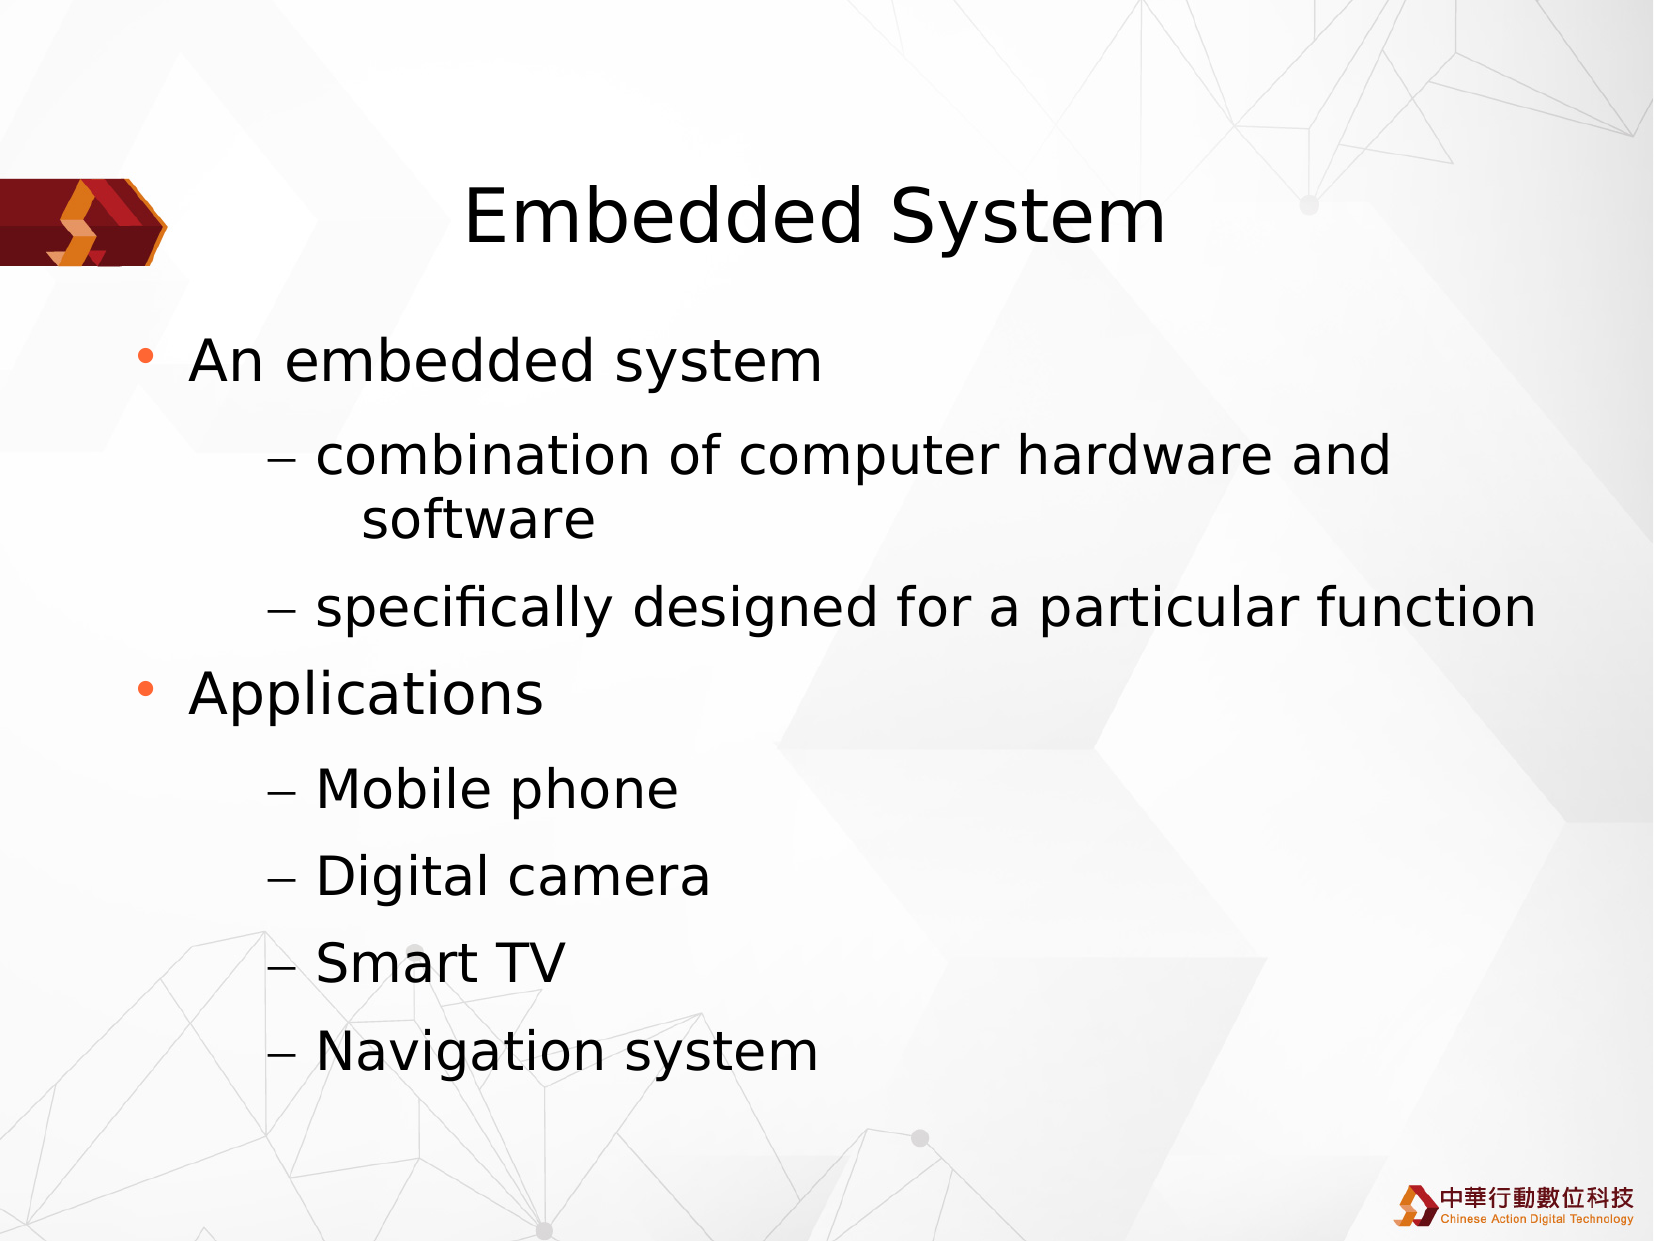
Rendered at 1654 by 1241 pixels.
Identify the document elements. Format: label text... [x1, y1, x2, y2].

picture [0, 0, 1654, 1241]
title Embedded System [72, 110, 1561, 318]
list An embedded system combination of computer hardware and software specifically designed for a particular function Applications Mobile phone Digital camera Smart TV Navigation system [118, 324, 1571, 1213]
